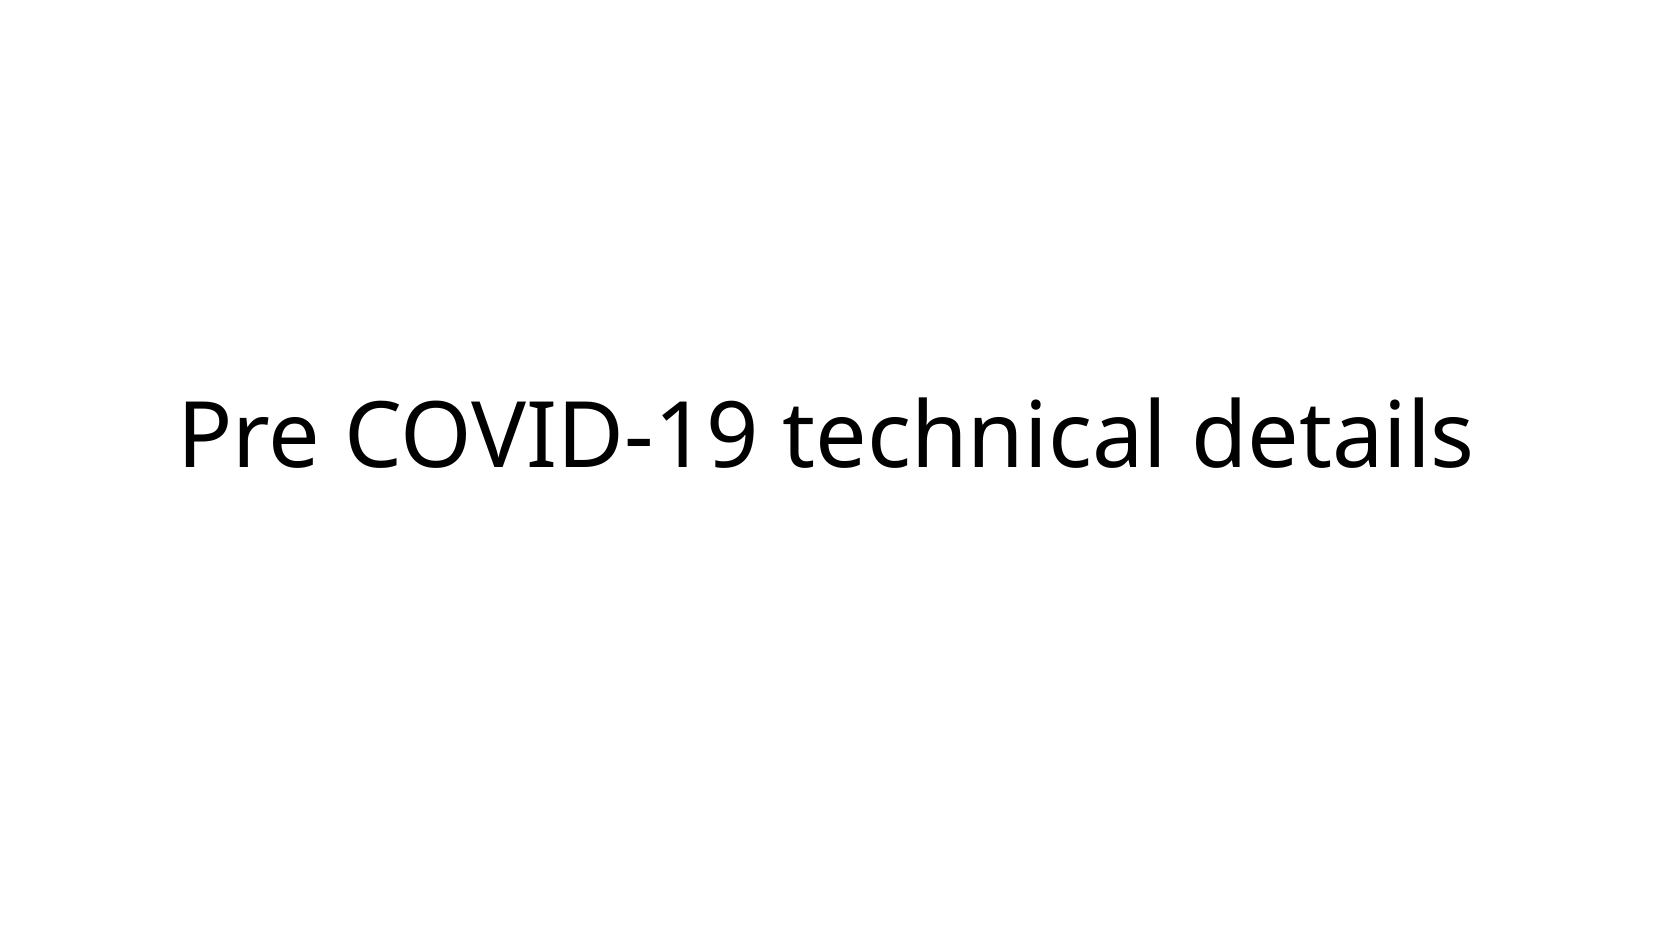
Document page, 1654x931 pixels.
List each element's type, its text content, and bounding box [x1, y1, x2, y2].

title Pre COVID-19 technical details [82, 354, 1571, 510]
